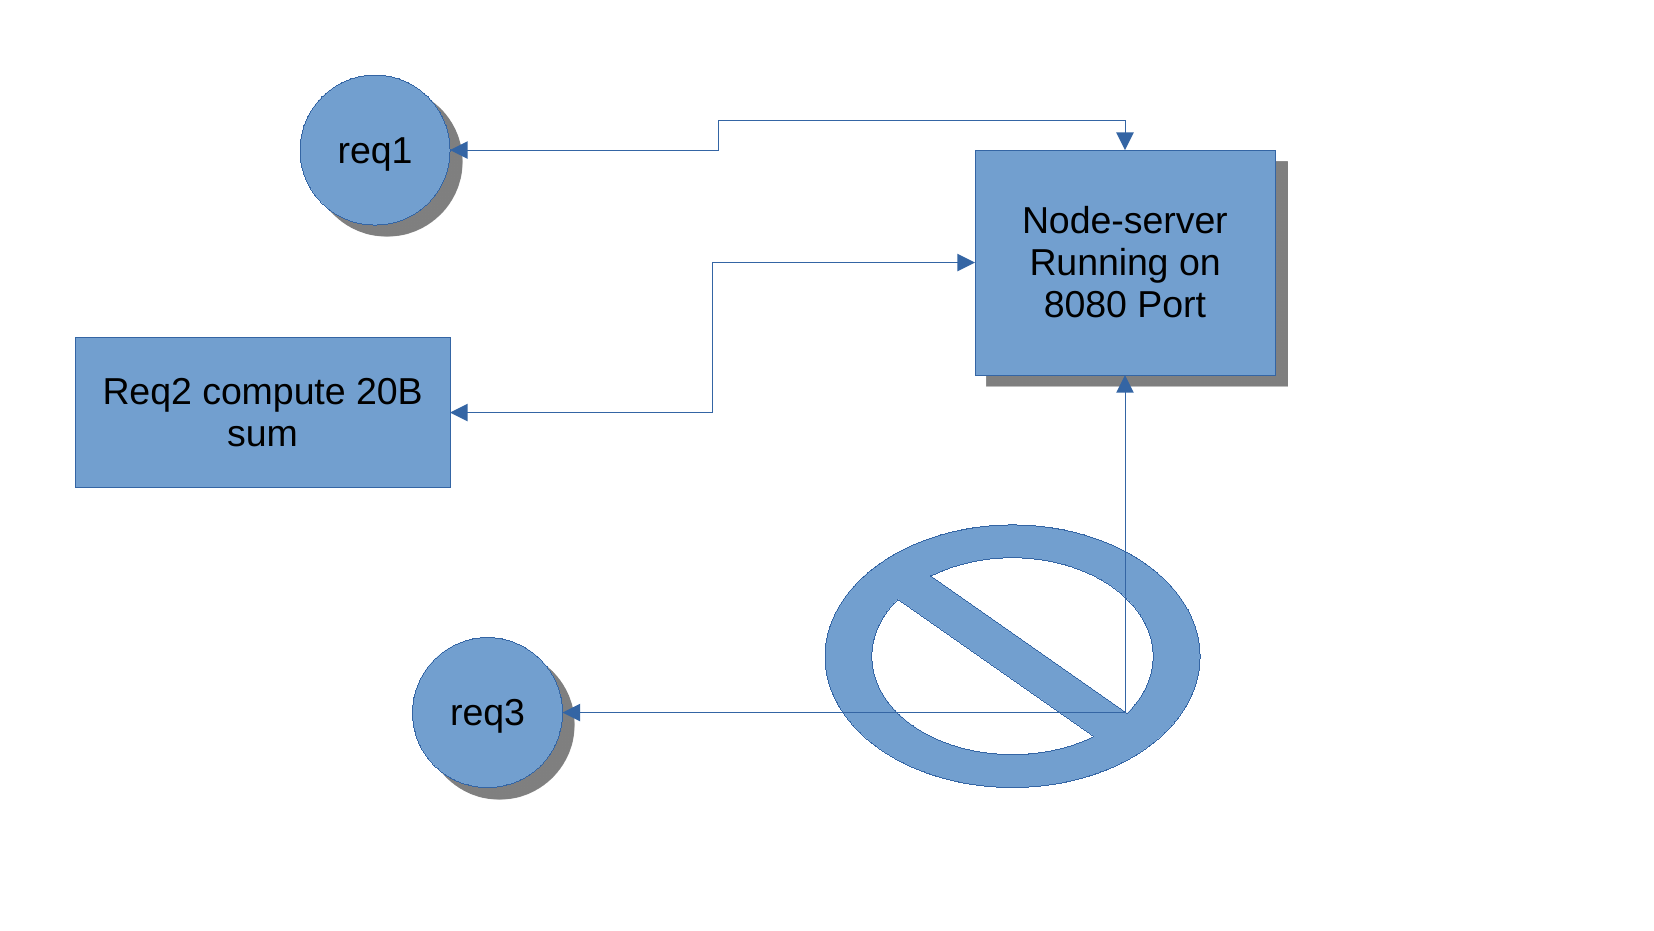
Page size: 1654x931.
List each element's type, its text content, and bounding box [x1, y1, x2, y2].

text_box Req2 compute 20B sum [75, 337, 451, 488]
text_box [825, 524, 1125, 712]
text_box req3 [412, 637, 563, 788]
text_box [843, 551, 1201, 788]
text_box Node-server Running on 8080 Port [975, 150, 1276, 376]
text_box req1 [300, 75, 451, 226]
